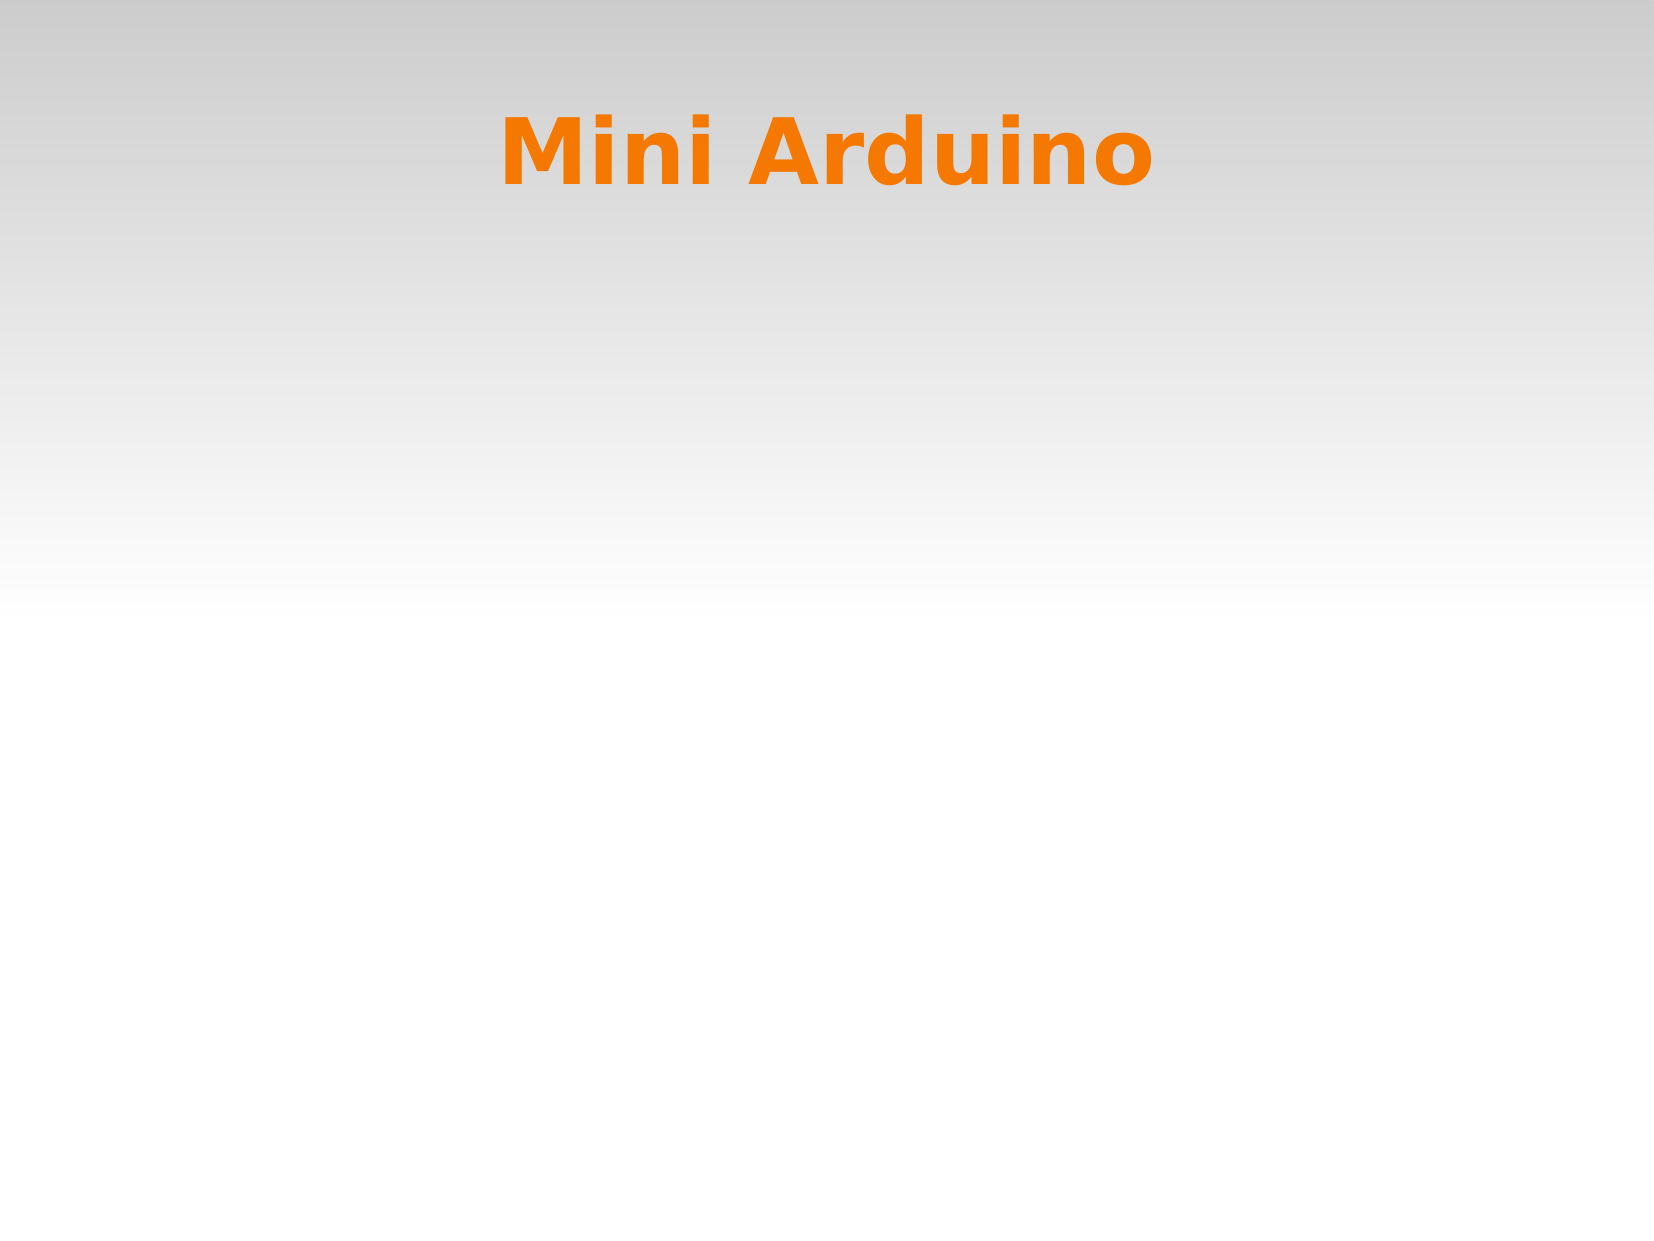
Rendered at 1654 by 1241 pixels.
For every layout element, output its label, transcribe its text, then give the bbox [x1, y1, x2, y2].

title Mini Arduino [82, 49, 1571, 257]
